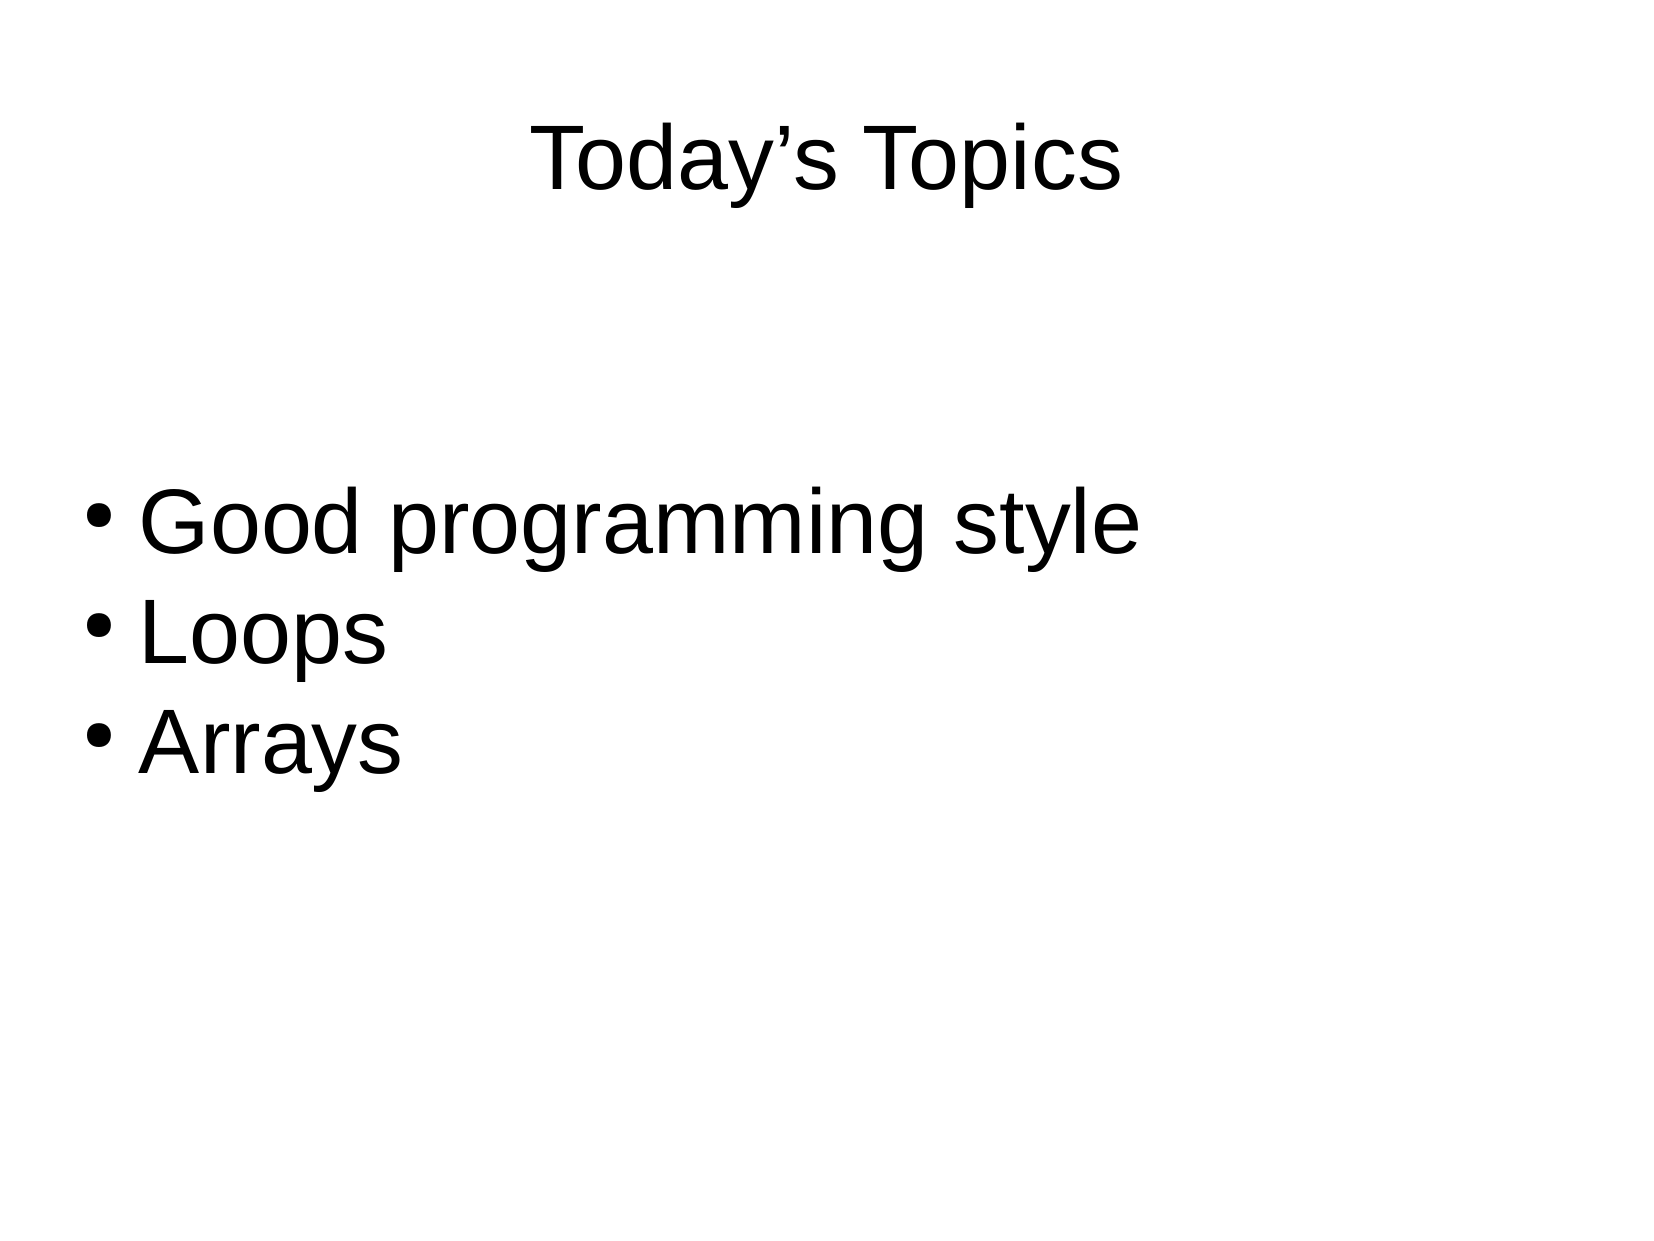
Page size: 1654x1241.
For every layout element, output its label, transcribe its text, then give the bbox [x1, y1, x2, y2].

subtitle Good programming style Loops Arrays [82, 250, 1571, 1048]
title Today’s Topics [82, 56, 1571, 250]
